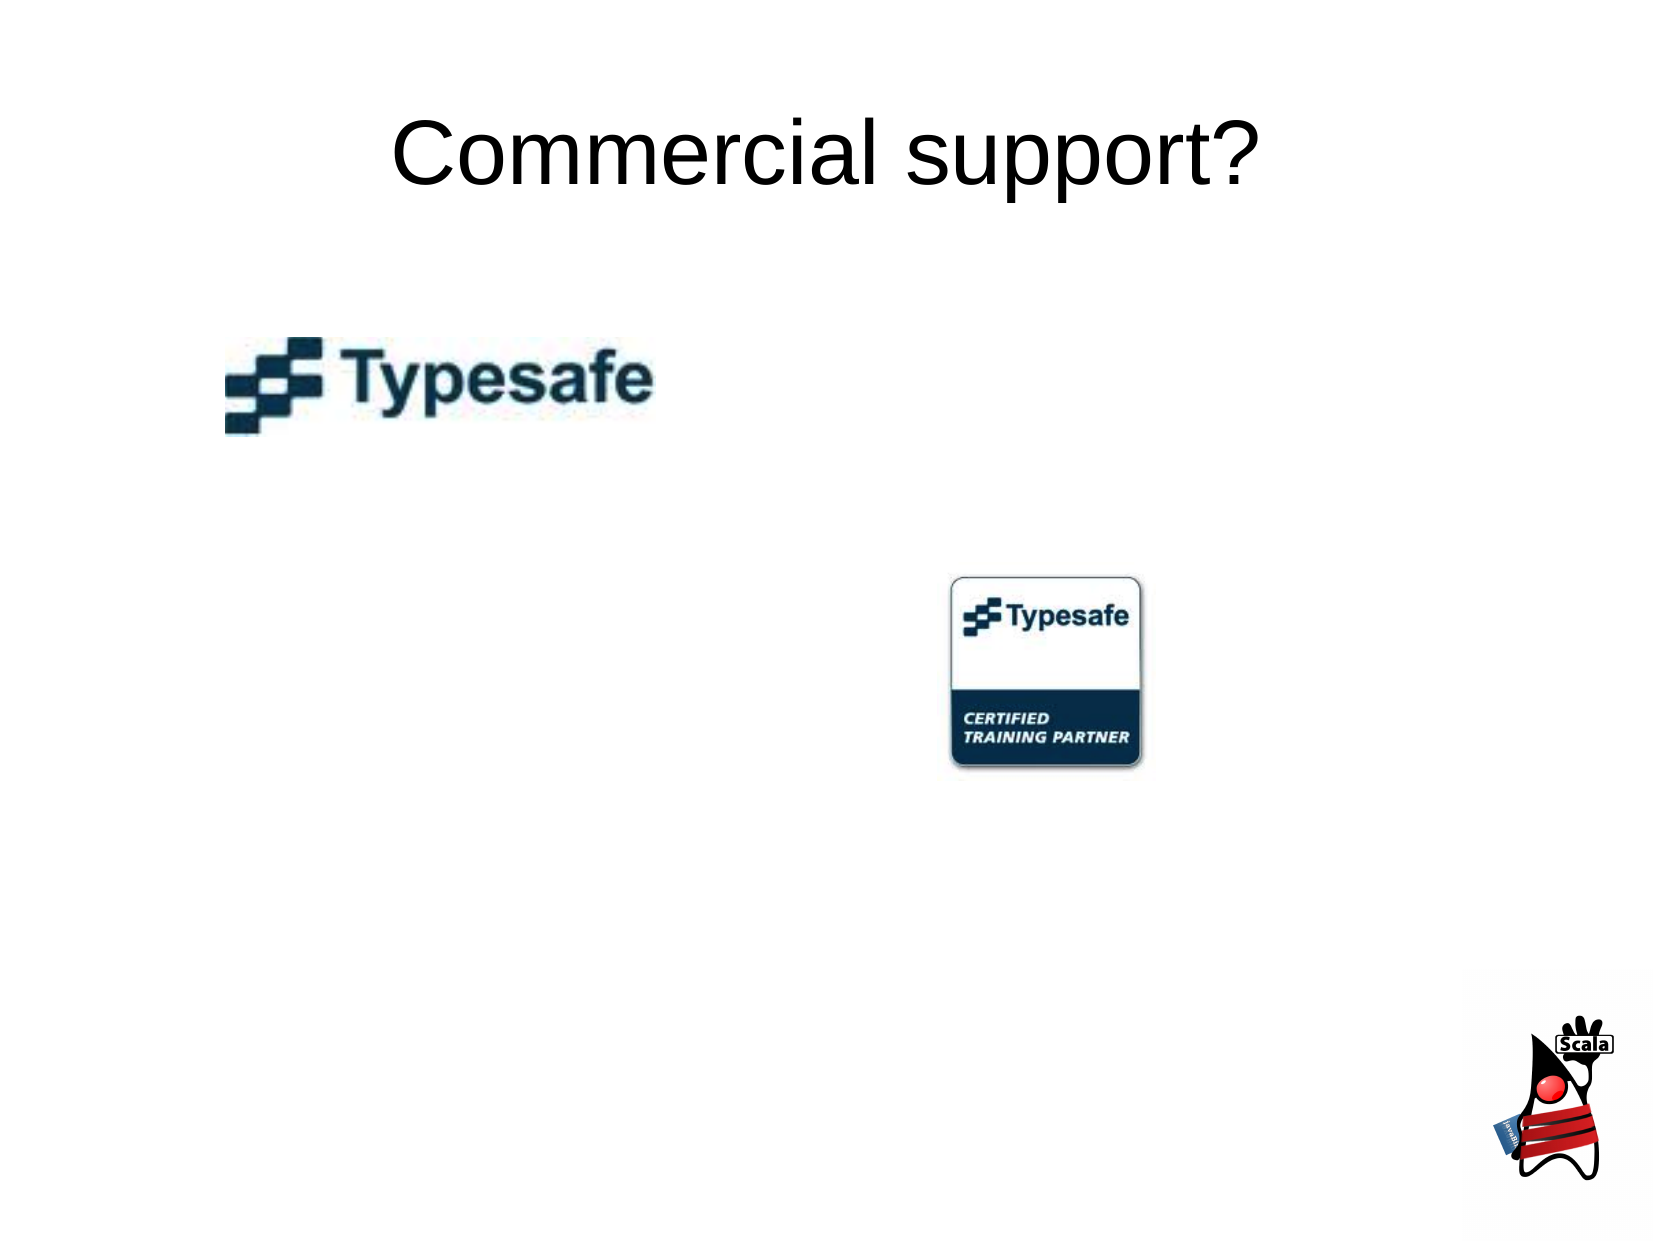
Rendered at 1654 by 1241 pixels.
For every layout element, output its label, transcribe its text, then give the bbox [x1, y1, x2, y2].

picture [937, 562, 1156, 781]
picture [225, 337, 656, 437]
picture [1462, 969, 1654, 1241]
title Commercial support? [82, 49, 1571, 257]
